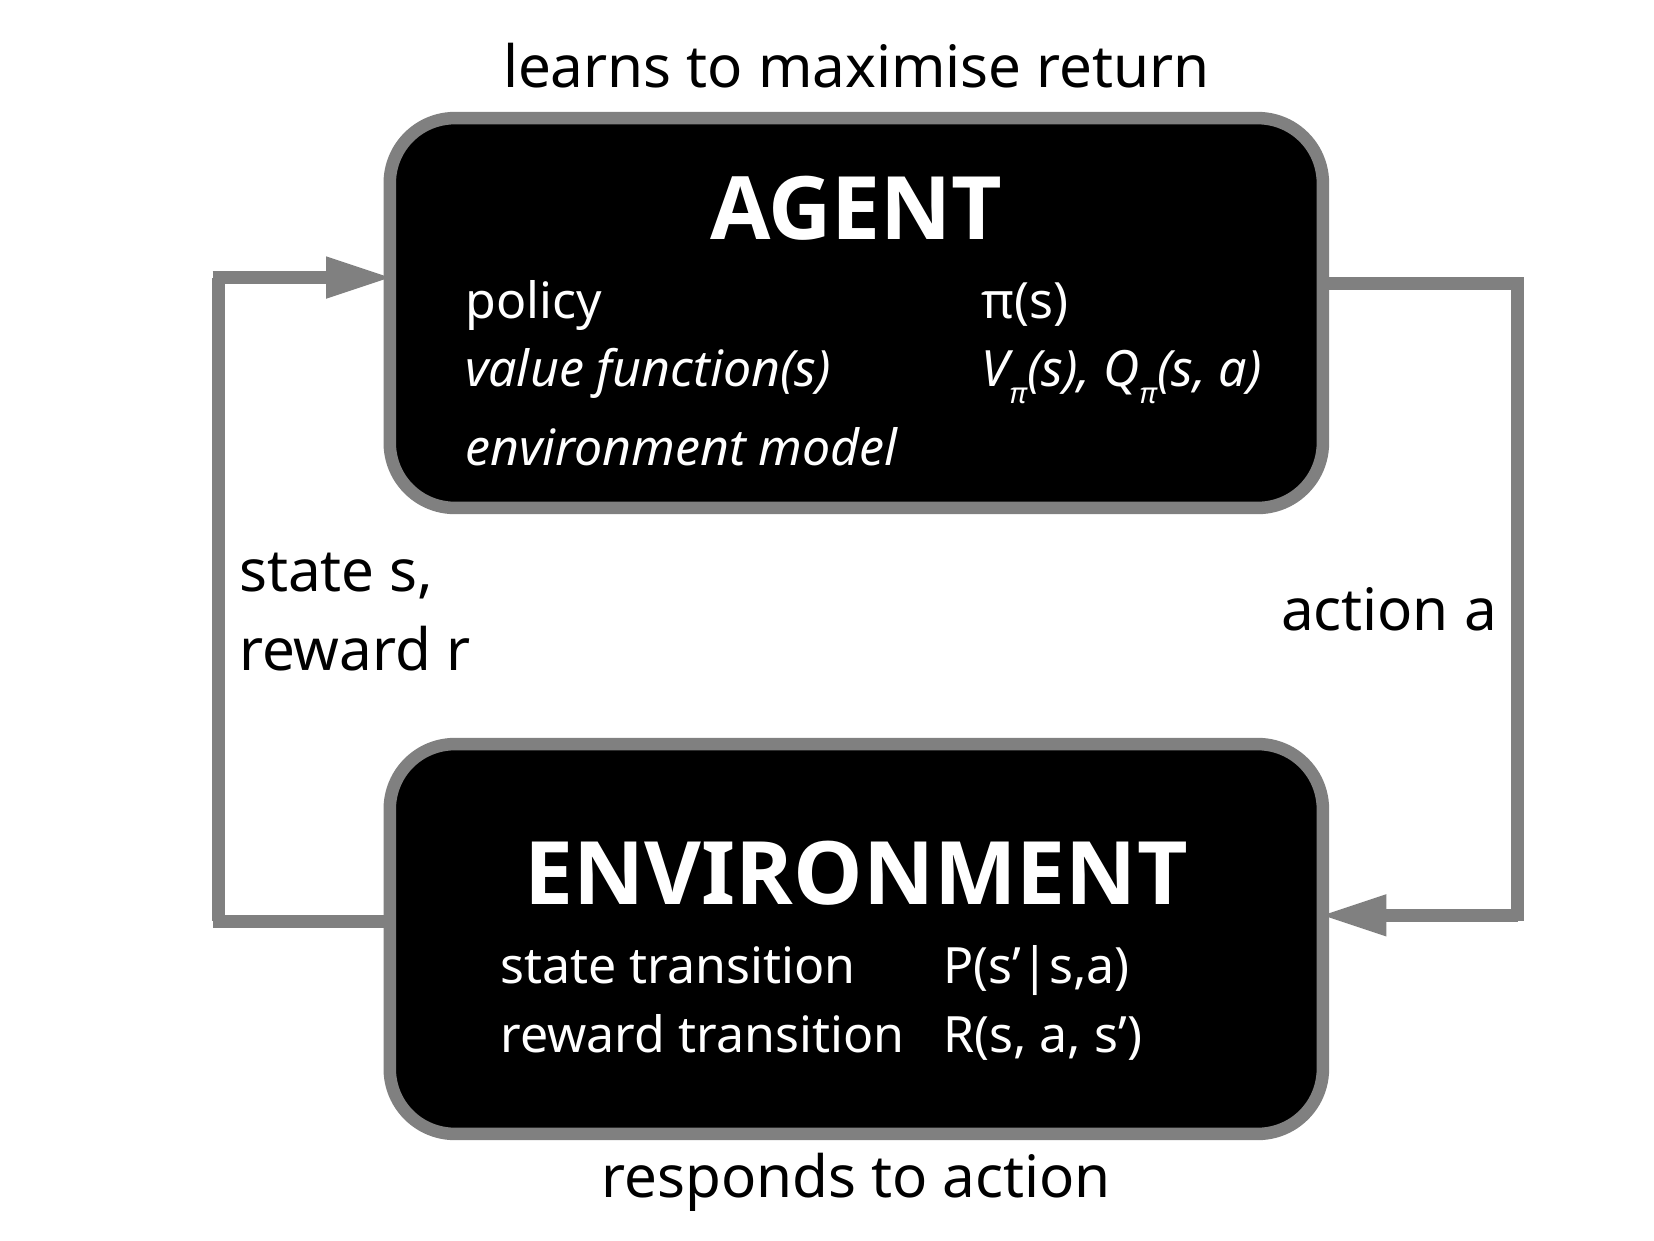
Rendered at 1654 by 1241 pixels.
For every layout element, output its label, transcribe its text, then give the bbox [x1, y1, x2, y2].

text_box state s, reward r [225, 484, 508, 733]
text_box learns to maximise return [389, 0, 1323, 189]
text_box ENVIRONMENT state transition P(s’|s,a) reward transition R(s, a, s’) [389, 744, 1323, 1086]
text_box AGENT policy π(s) value function(s) Vπ(s), Qπ(s, a) environment model [389, 189, 1323, 508]
text_box responds to action [389, 1086, 1323, 1241]
text_box action a [1228, 484, 1512, 733]
